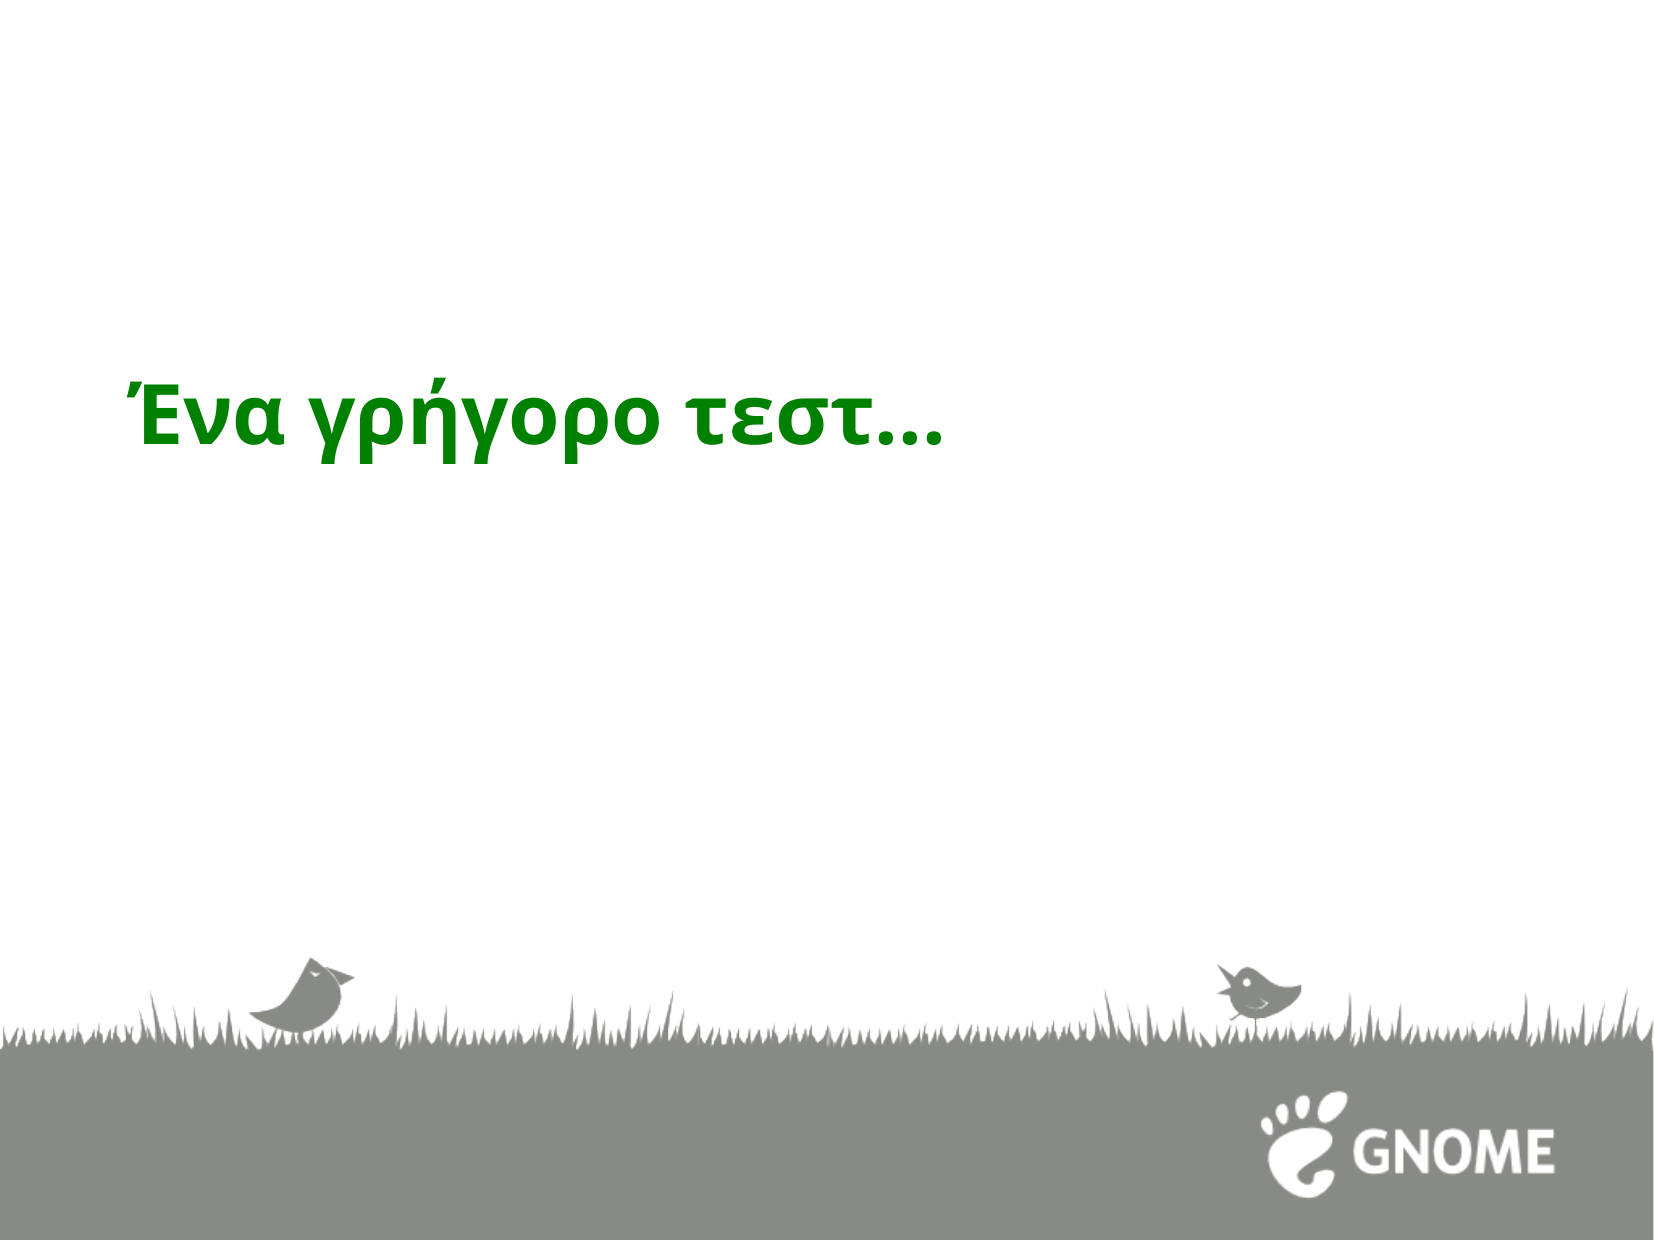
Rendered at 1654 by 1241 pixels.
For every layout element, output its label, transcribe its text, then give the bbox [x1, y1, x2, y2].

picture [0, 0, 1654, 1241]
text_box Ένα γρήγορο τεστ... [112, 348, 1276, 476]
